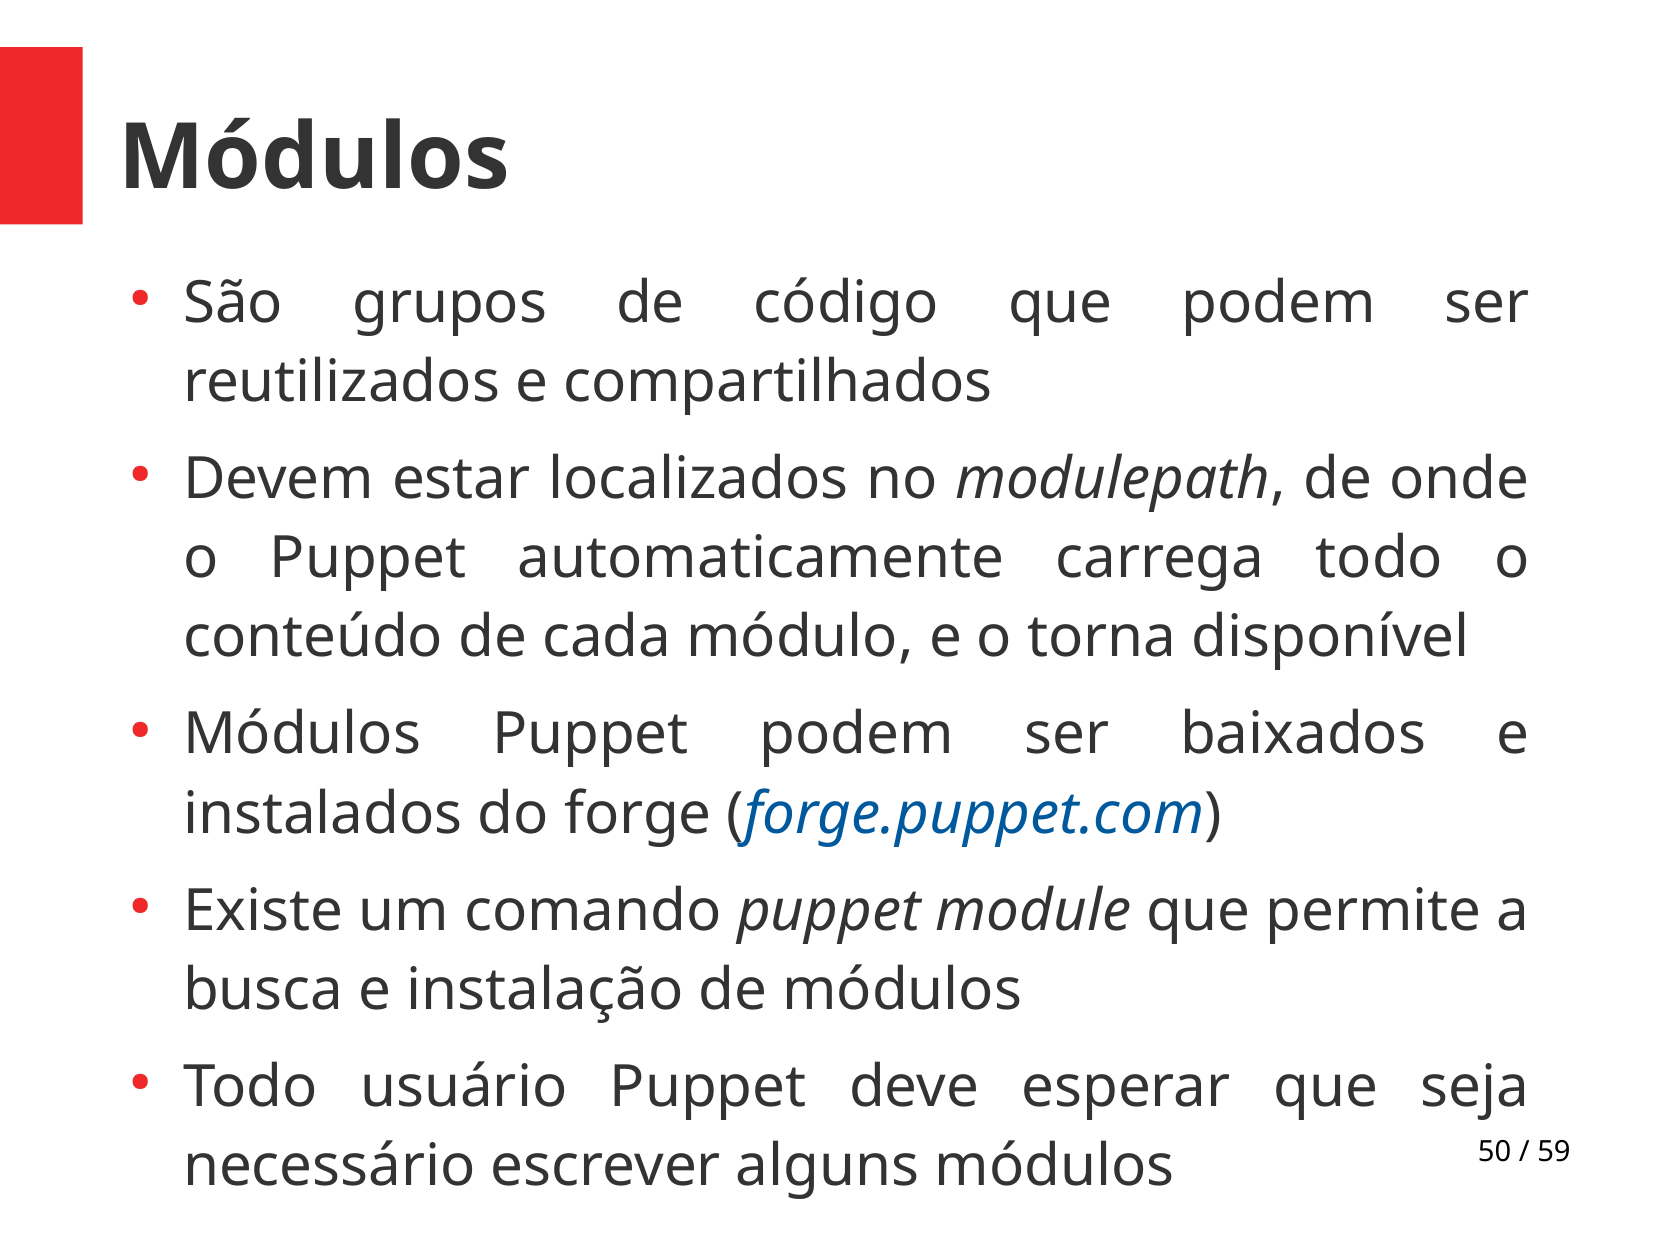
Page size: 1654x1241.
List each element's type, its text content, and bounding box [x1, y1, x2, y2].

list São grupos de código que podem ser reutilizados e compartilhados Devem estar localizados no modulepath, de onde o Puppet automaticamente carrega todo o conteúdo de cada módulo, e o torna disponível Módulos Puppet podem ser baixados e instalados do forge (forge.puppet.com) Existe um comando puppet module que permite a busca e instalação de módulos Todo usuário Puppet deve esperar que seja necessário escrever alguns módulos [112, 259, 1530, 1158]
title Módulos [118, 49, 1571, 257]
